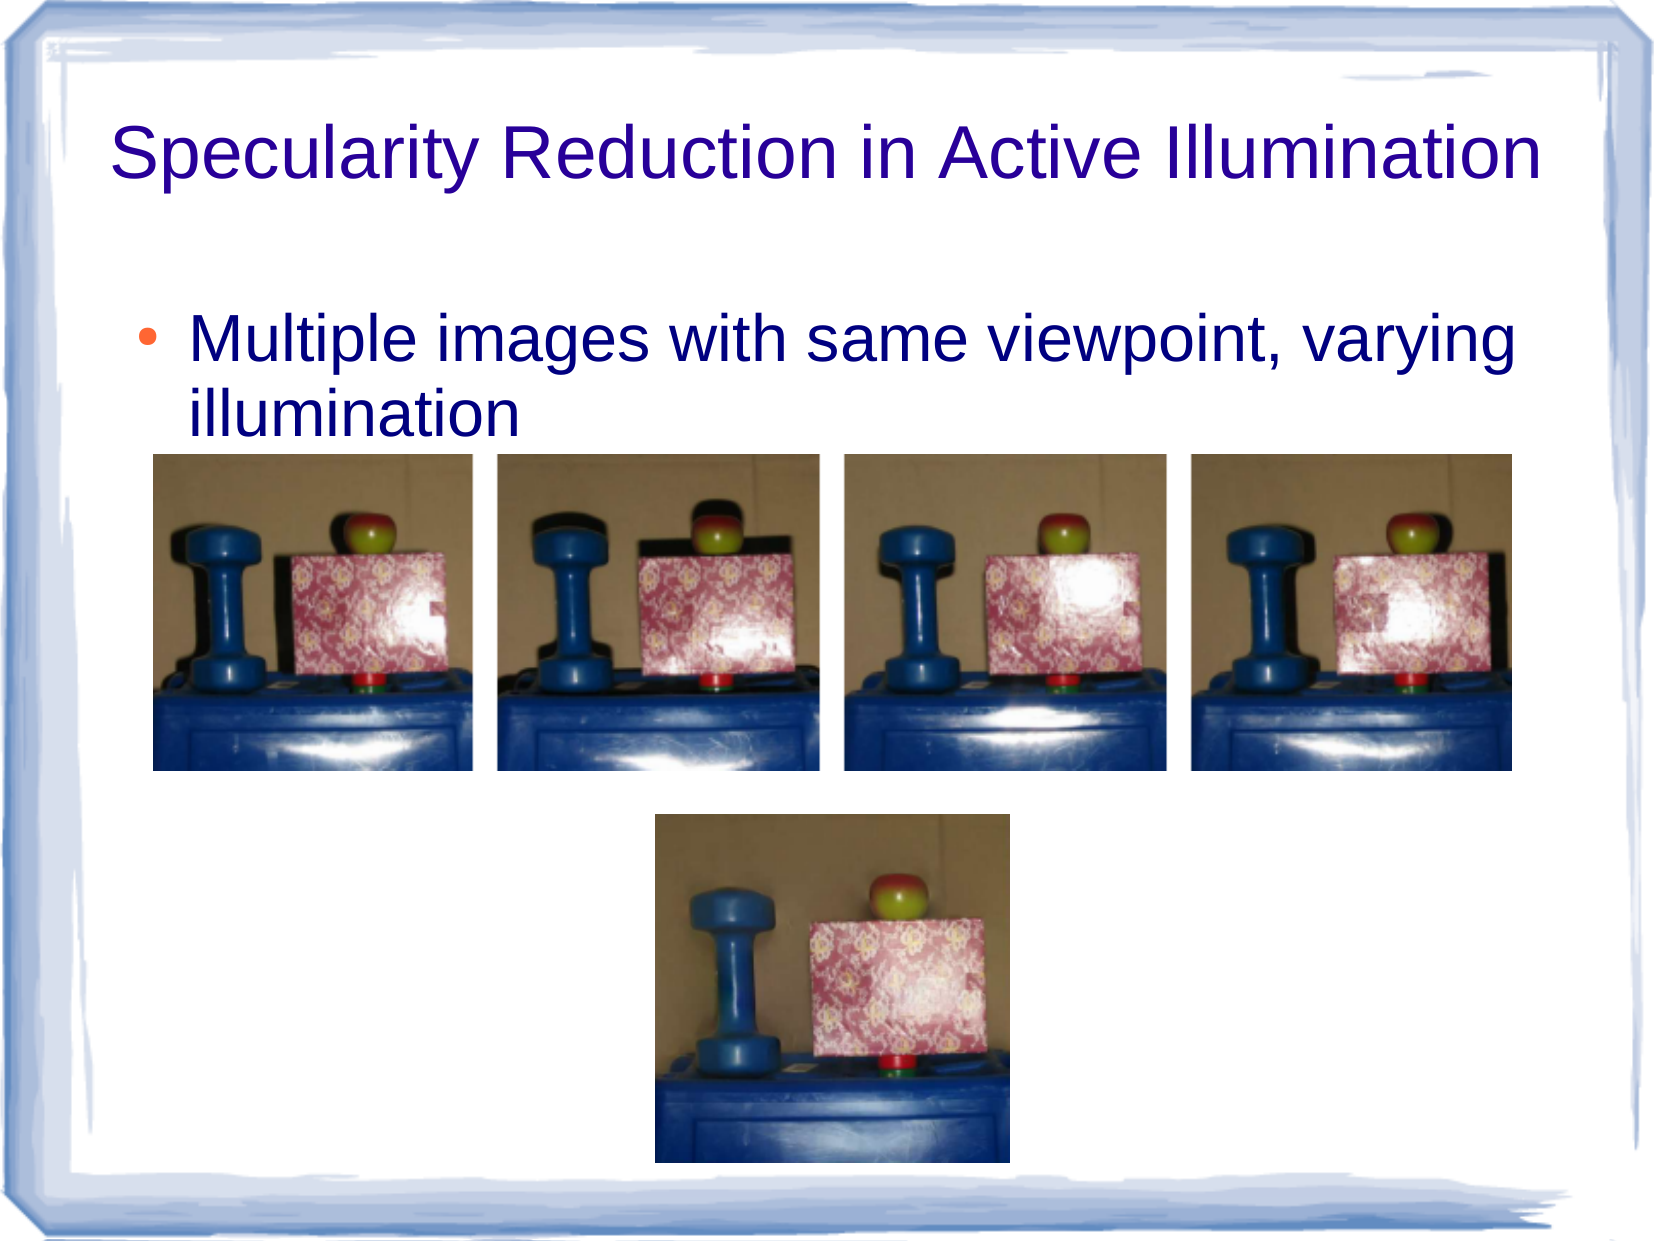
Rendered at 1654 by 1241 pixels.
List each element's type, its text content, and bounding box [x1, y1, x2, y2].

picture [0, 0, 1654, 1241]
list Multiple images with same viewpoint, varying illumination [118, 301, 1571, 981]
title Specularity Reduction in Active Illumination [82, 56, 1571, 250]
